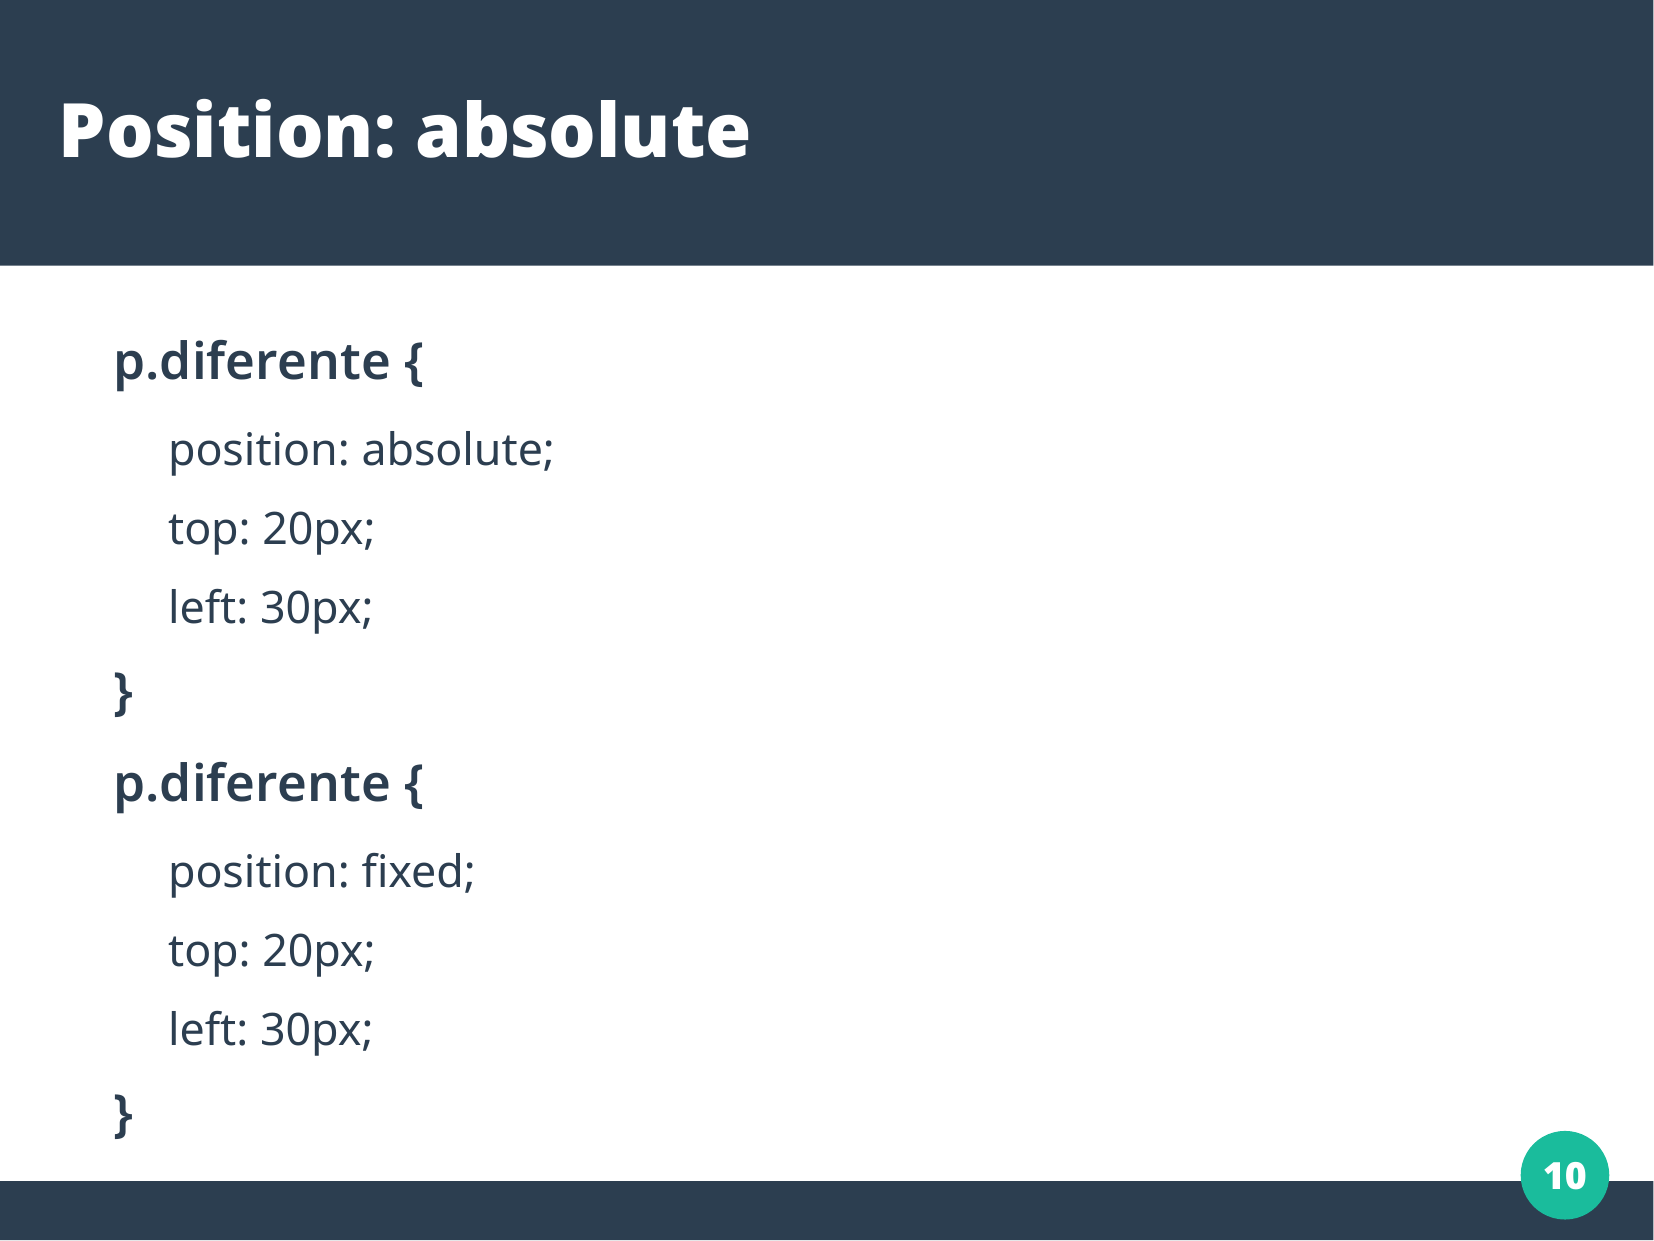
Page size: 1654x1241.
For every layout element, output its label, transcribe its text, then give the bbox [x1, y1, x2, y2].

list p.diferente { position: absolute; top: 20px; left: 30px; } p.diferente { position: fixed; top: 20px; left: 30px; } [59, 324, 1595, 1152]
title Position: absolute [59, 49, 1595, 207]
